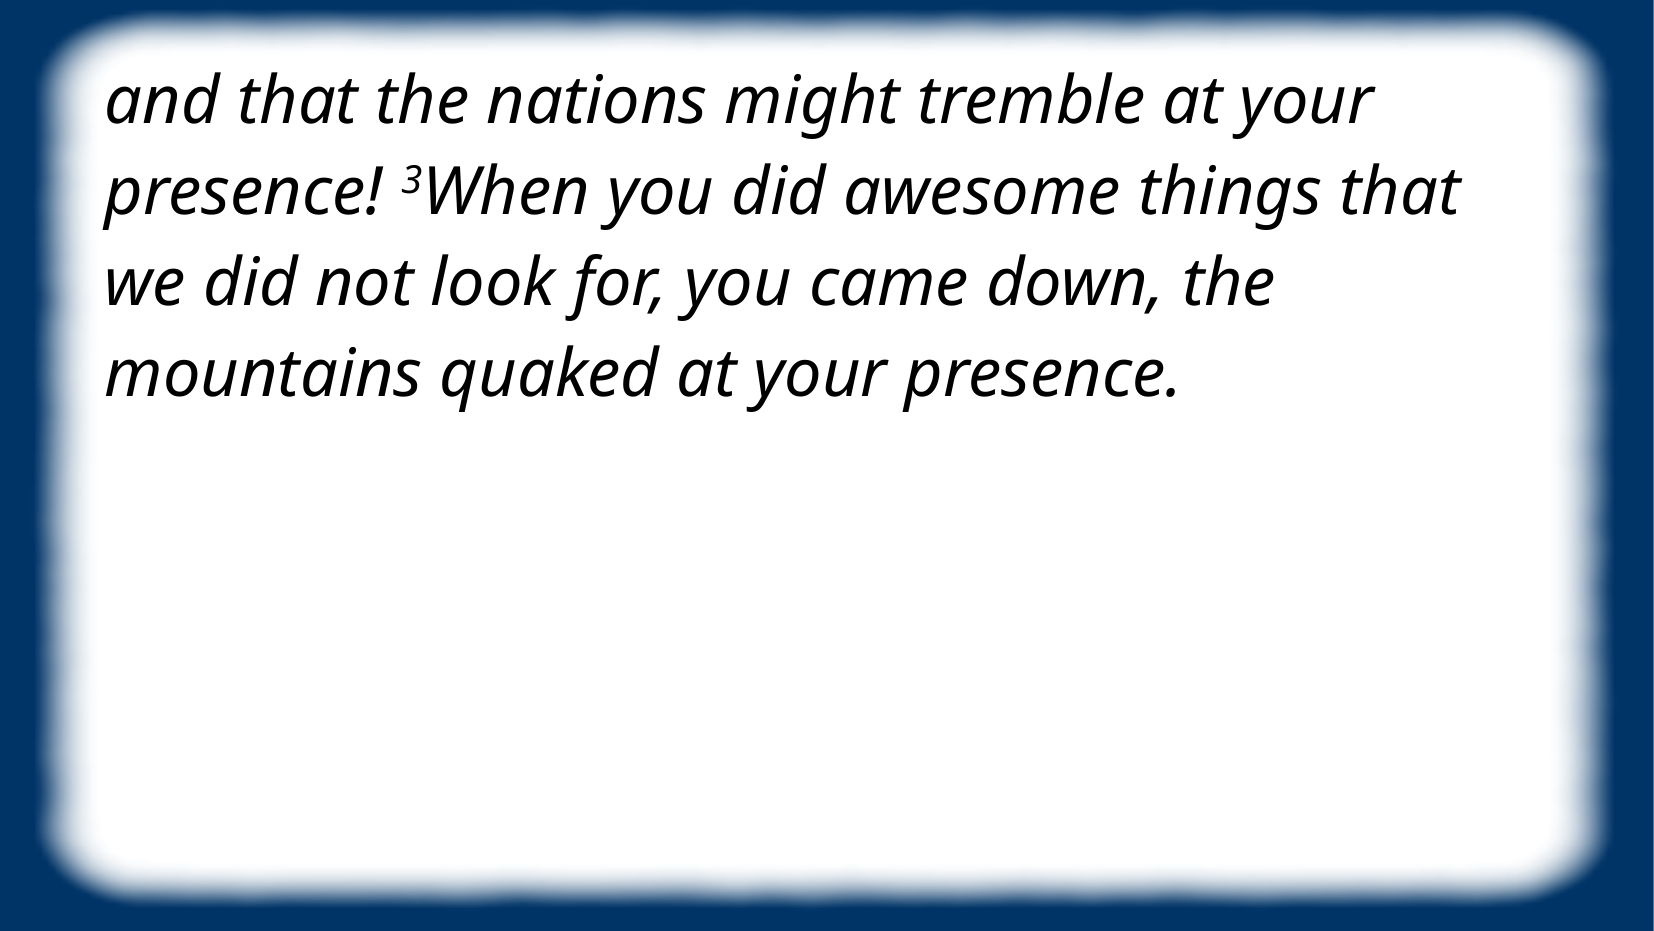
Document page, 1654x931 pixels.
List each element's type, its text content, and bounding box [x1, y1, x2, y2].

picture [0, 0, 1654, 931]
text_box and that the nations might tremble at your presence! 3When you did awesome things that we did not look for, you came down, the mountains quaked at your presence. [90, 45, 1546, 415]
